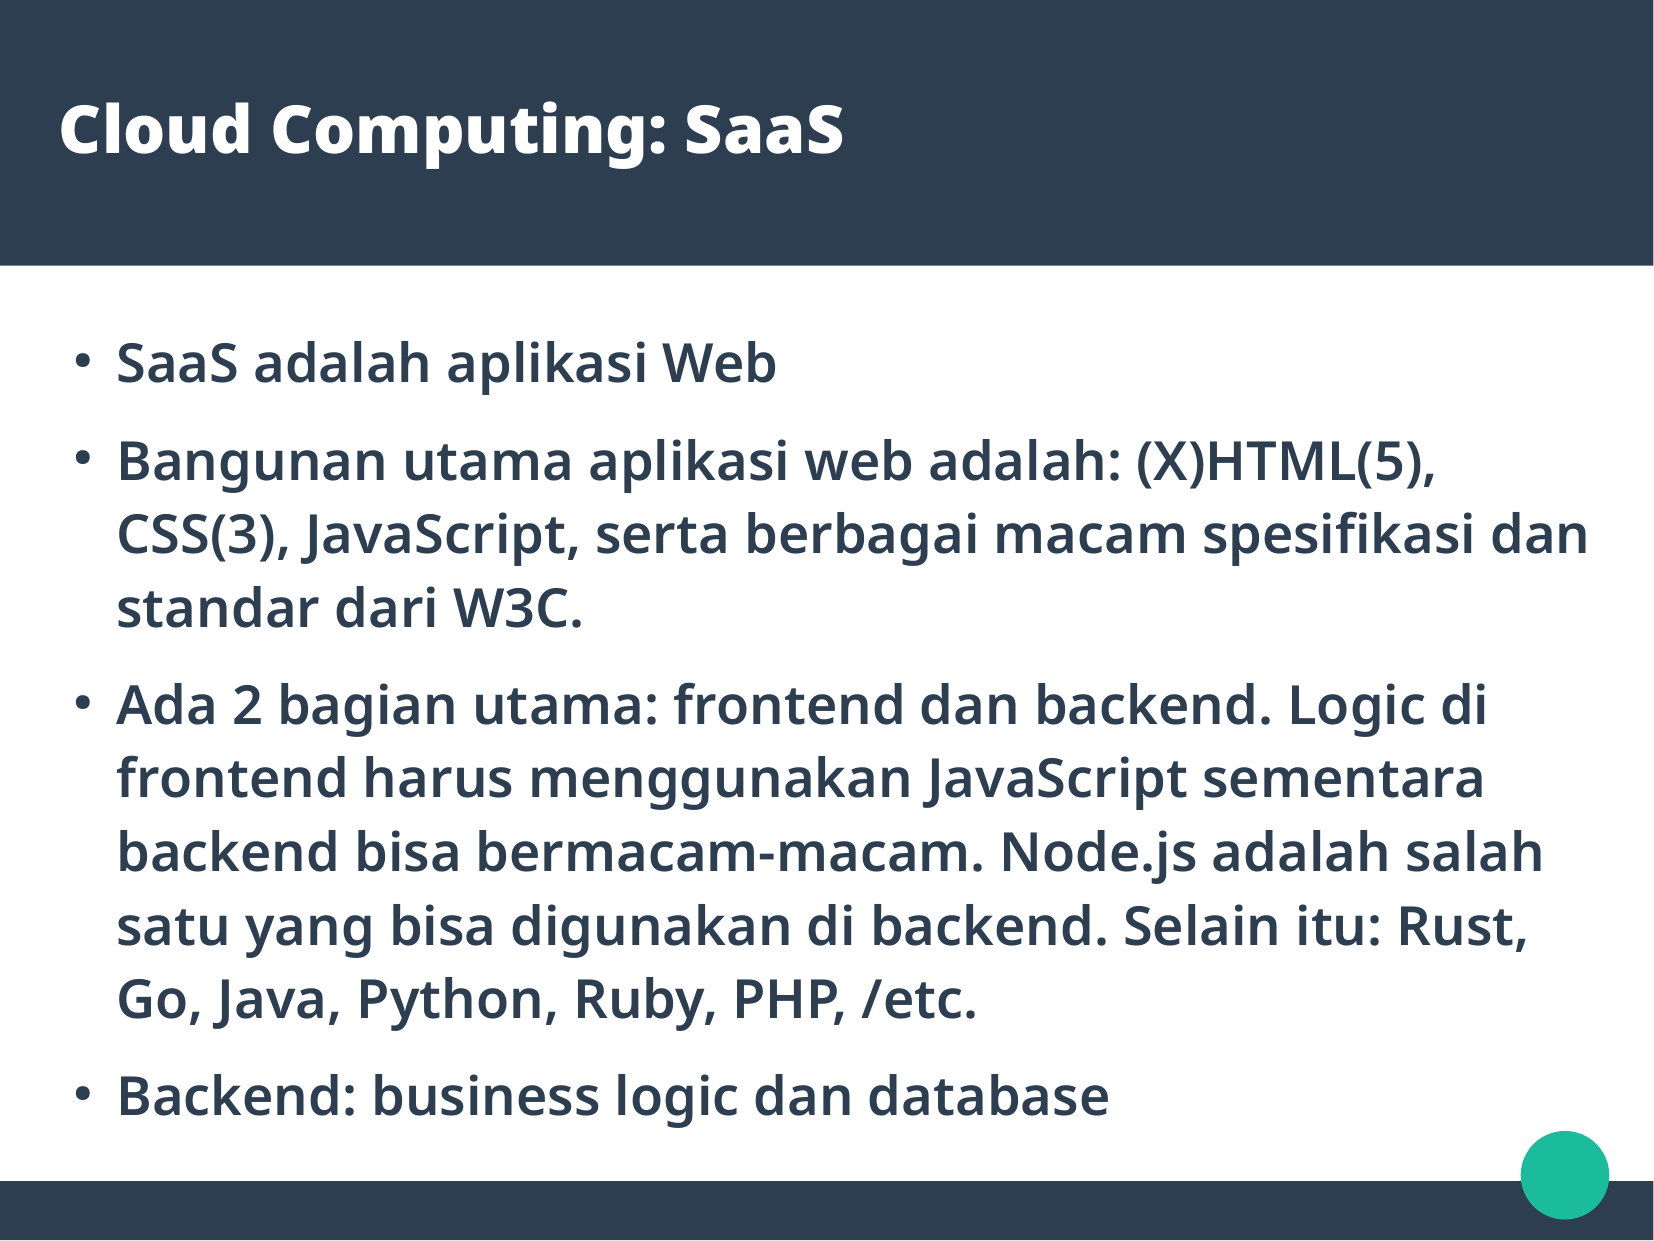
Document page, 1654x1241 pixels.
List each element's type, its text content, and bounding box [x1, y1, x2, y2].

title Cloud Computing: SaaS [59, 49, 1595, 207]
list SaaS adalah aplikasi Web Bangunan utama aplikasi web adalah: (X)HTML(5), CSS(3), JavaScript, serta berbagai macam spesifikasi dan standar dari W3C. Ada 2 bagian utama: frontend dan backend. Logic di frontend harus menggunakan JavaScript sementara backend bisa bermacam-macam. Node.js adalah salah satu yang bisa digunakan di backend. Selain itu: Rust, Go, Java, Python, Ruby, PHP, /etc. Backend: business logic dan database [59, 324, 1595, 1152]
